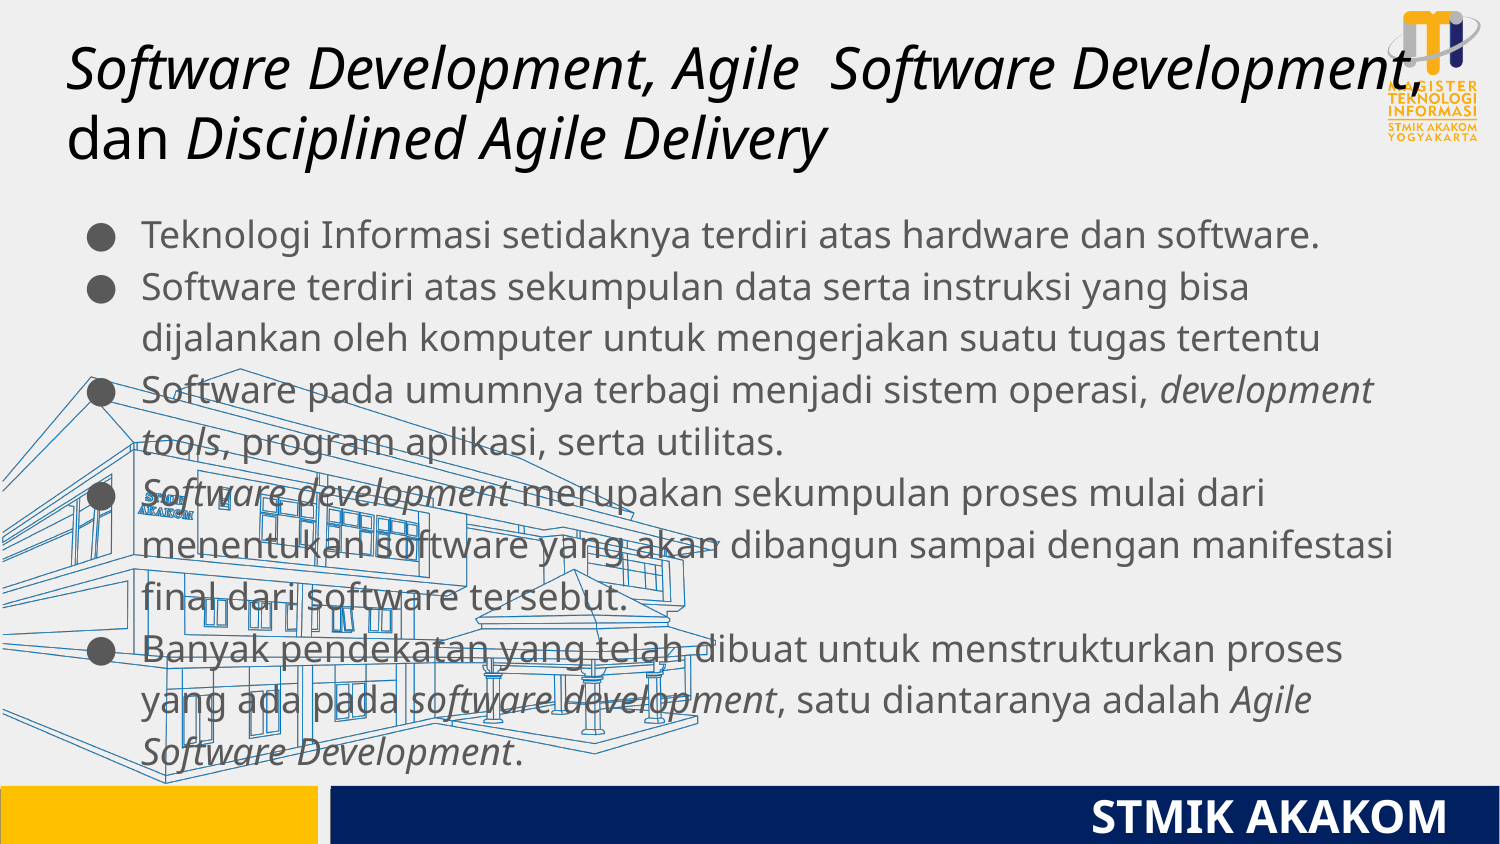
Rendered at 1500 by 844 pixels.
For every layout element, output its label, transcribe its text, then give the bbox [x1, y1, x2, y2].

picture [412, 750, 422, 763]
picture [237, 750, 248, 763]
picture [390, 750, 401, 763]
title Software Development, Agile Software Development, dan Disciplined Agile Delivery [51, 16, 1449, 111]
picture [345, 750, 352, 761]
picture [222, 750, 228, 760]
list Teknologi Informasi setidaknya terdiri atas hardware dan software. Software terdiri atas sekumpulan data serta instruksi yang bisa dijalankan oleh komputer untuk mengerjakan suatu tugas tertentu Software pada umumnya terbagi menjadi sistem operasi, development tools, program aplikasi, serta utilitas. Software development merupakan sekumpulan proses mulai dari menentukan software yang akan dibangun sampai dengan manifestasi final dari software tersebut. Banyak pendekatan yang telah dibuat untuk menstrukturkan proses yang ada pada software development, satu diantaranya adalah Agile Software Development. [51, 189, 1449, 750]
picture [164, 750, 175, 763]
picture [211, 750, 216, 760]
picture [1338, 5, 1500, 150]
picture [302, 750, 316, 762]
picture [0, 366, 722, 786]
